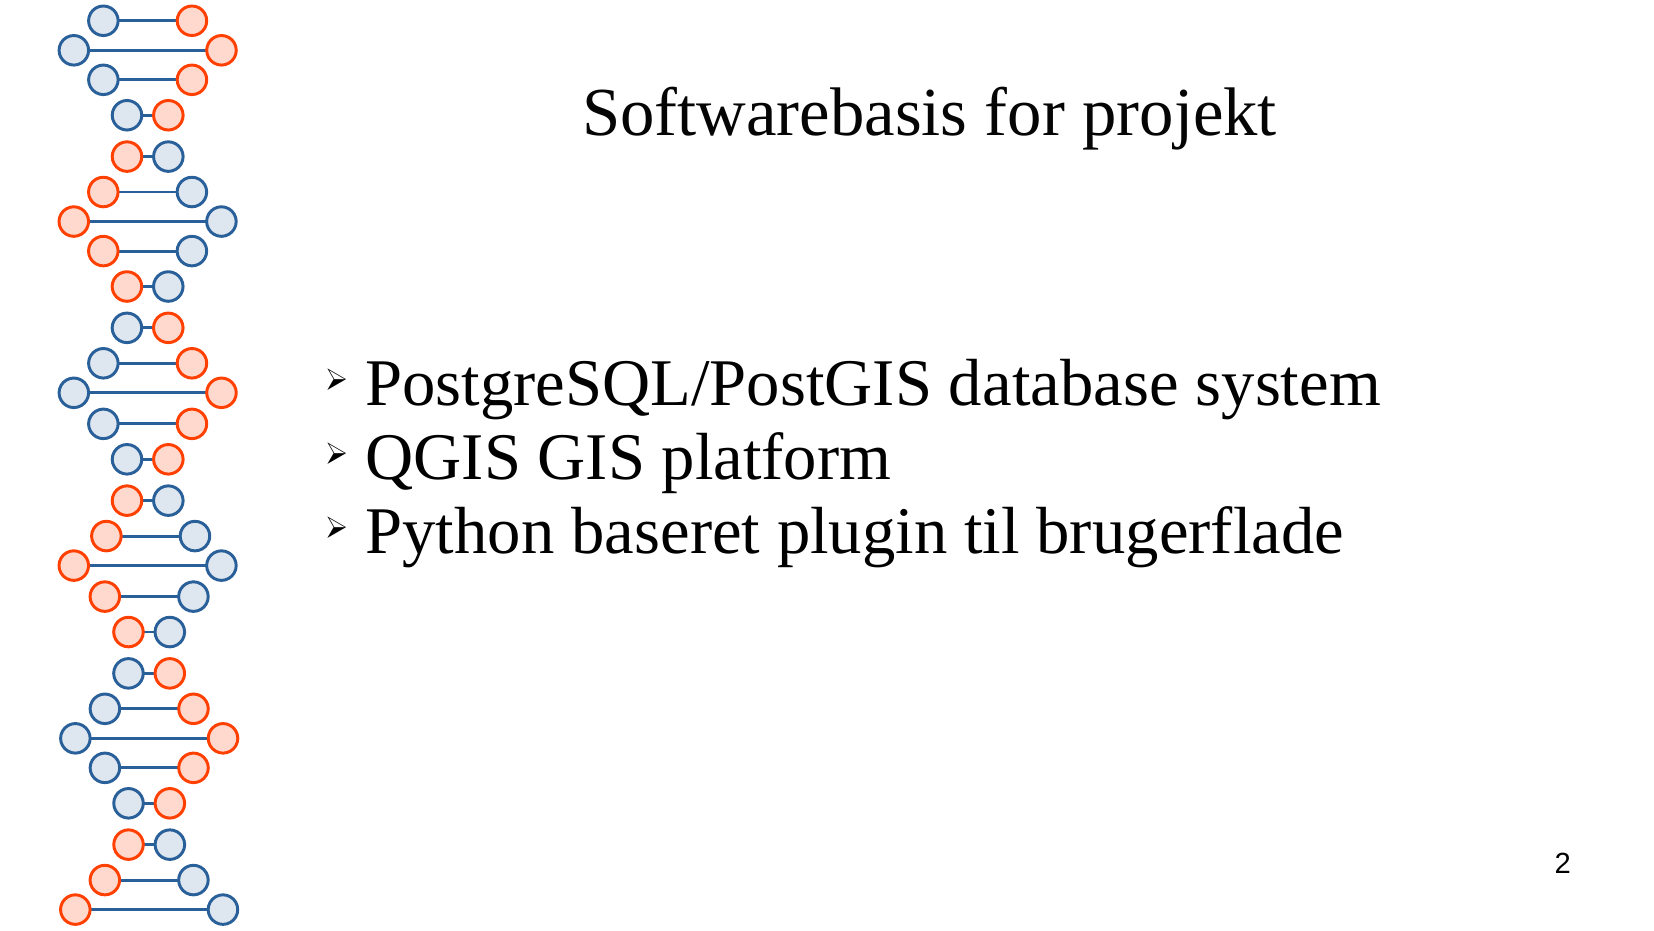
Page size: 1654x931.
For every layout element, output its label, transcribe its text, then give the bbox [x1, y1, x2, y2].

subtitle PostgreSQL/PostGIS database system QGIS GIS platform Python baseret plugin til brugerflade [324, 224, 1654, 764]
title Softwarebasis for projekt [265, 35, 1595, 189]
